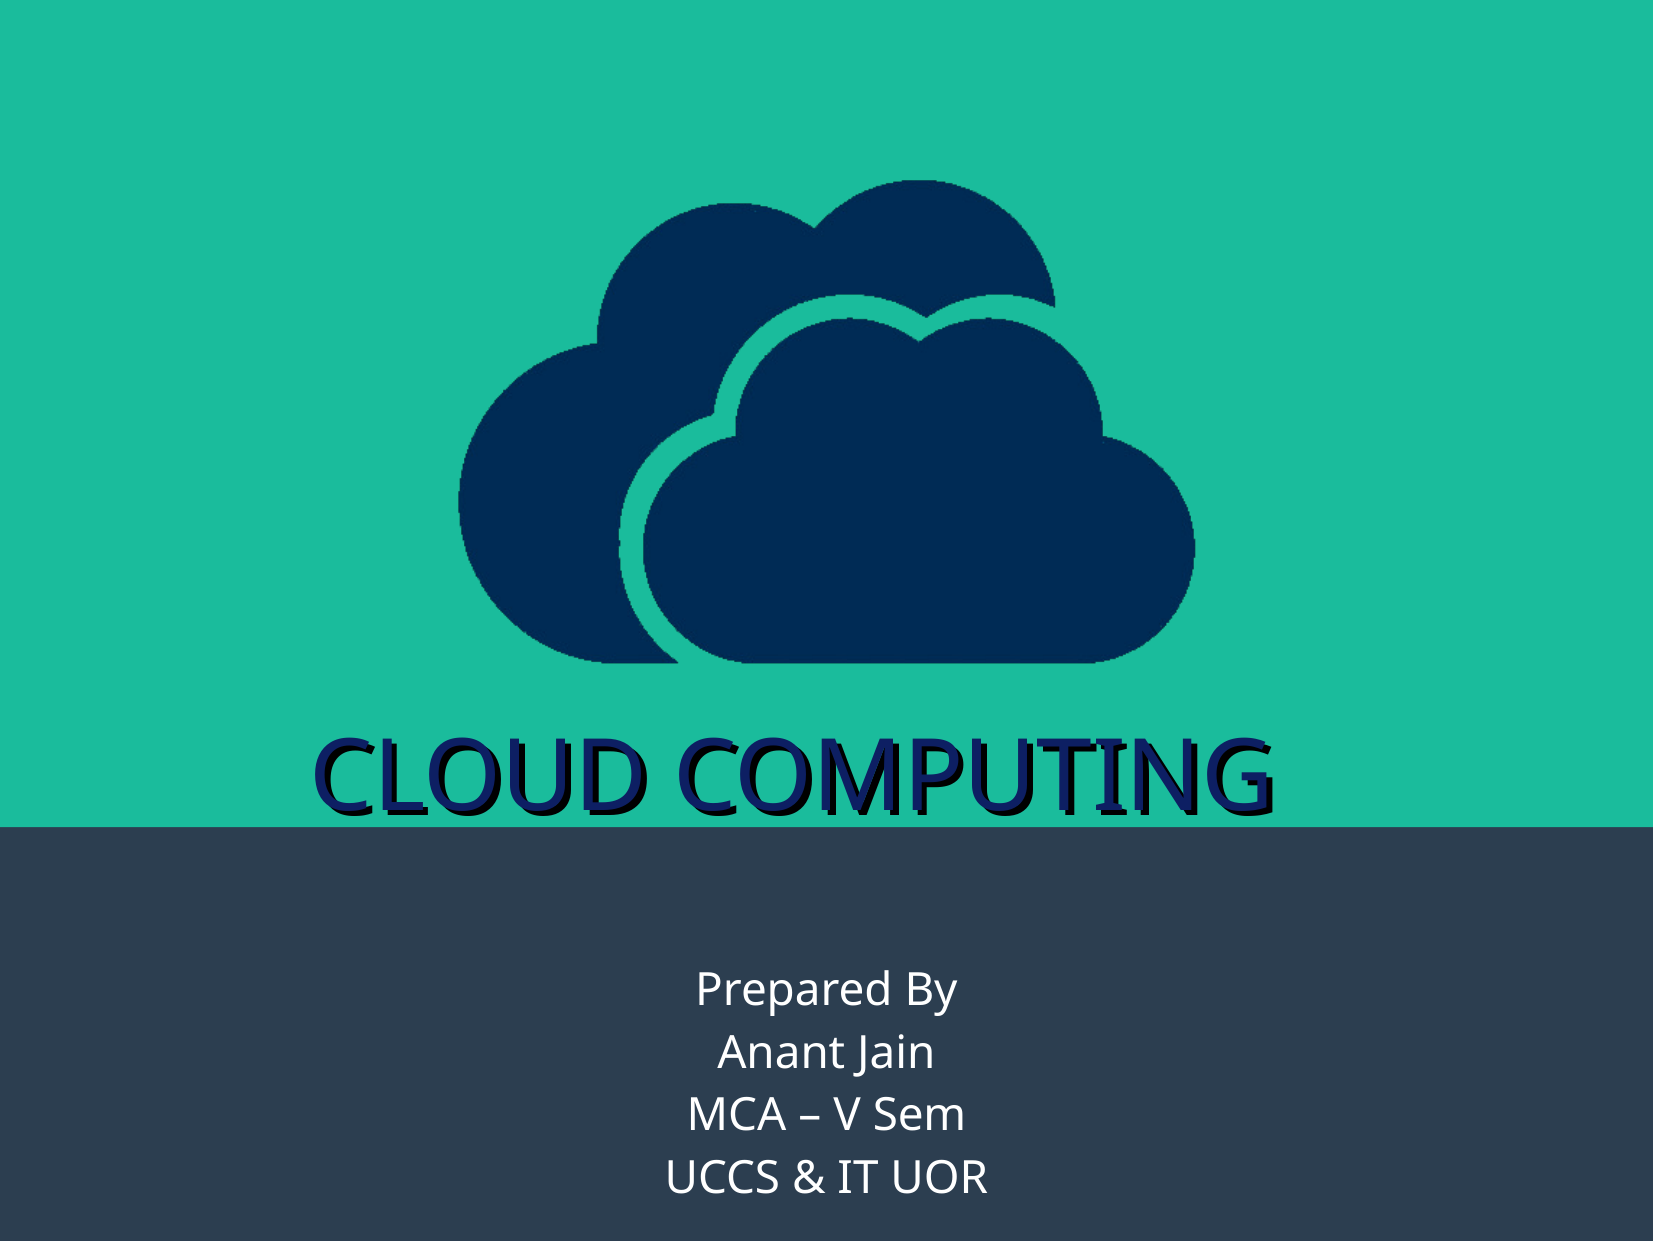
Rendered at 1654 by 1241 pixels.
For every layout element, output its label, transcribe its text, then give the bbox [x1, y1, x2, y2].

text_box CLOUD COMPUTING [295, 695, 1319, 827]
picture [177, 46, 1477, 798]
subtitle Prepared By Anant Jain MCA – V Sem UCCS & IT UOR [58, 916, 1594, 1192]
title Cloud Computing [58, 758, 1594, 916]
